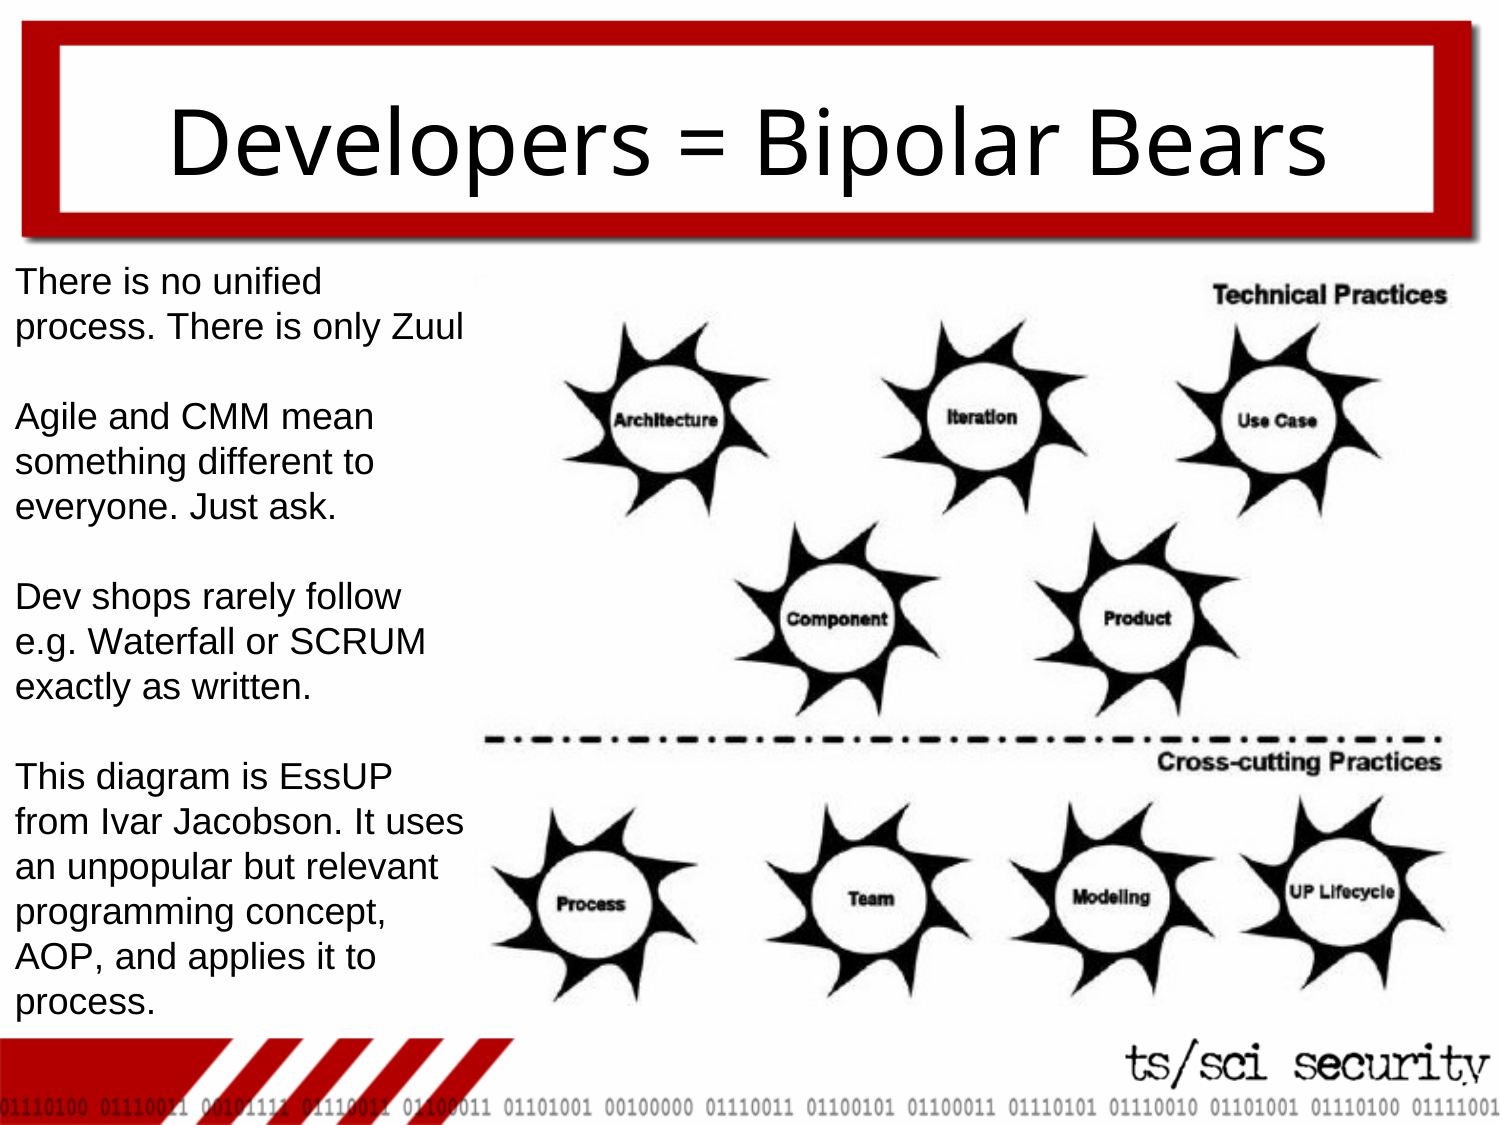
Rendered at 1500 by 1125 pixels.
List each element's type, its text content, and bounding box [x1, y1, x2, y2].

picture [0, 0, 1500, 1125]
text_box There is no unified process. There is only Zuul Agile and CMM mean something different to everyone. Just ask. Dev shops rarely follow e.g. Waterfall or SCRUM exactly as written. This diagram is EssUP from Ivar Jacobson. It uses an unpopular but relevant programming concept, AOP, and applies it to process. [0, 249, 488, 1031]
title Developers = Bipolar Bears [75, 21, 1423, 257]
